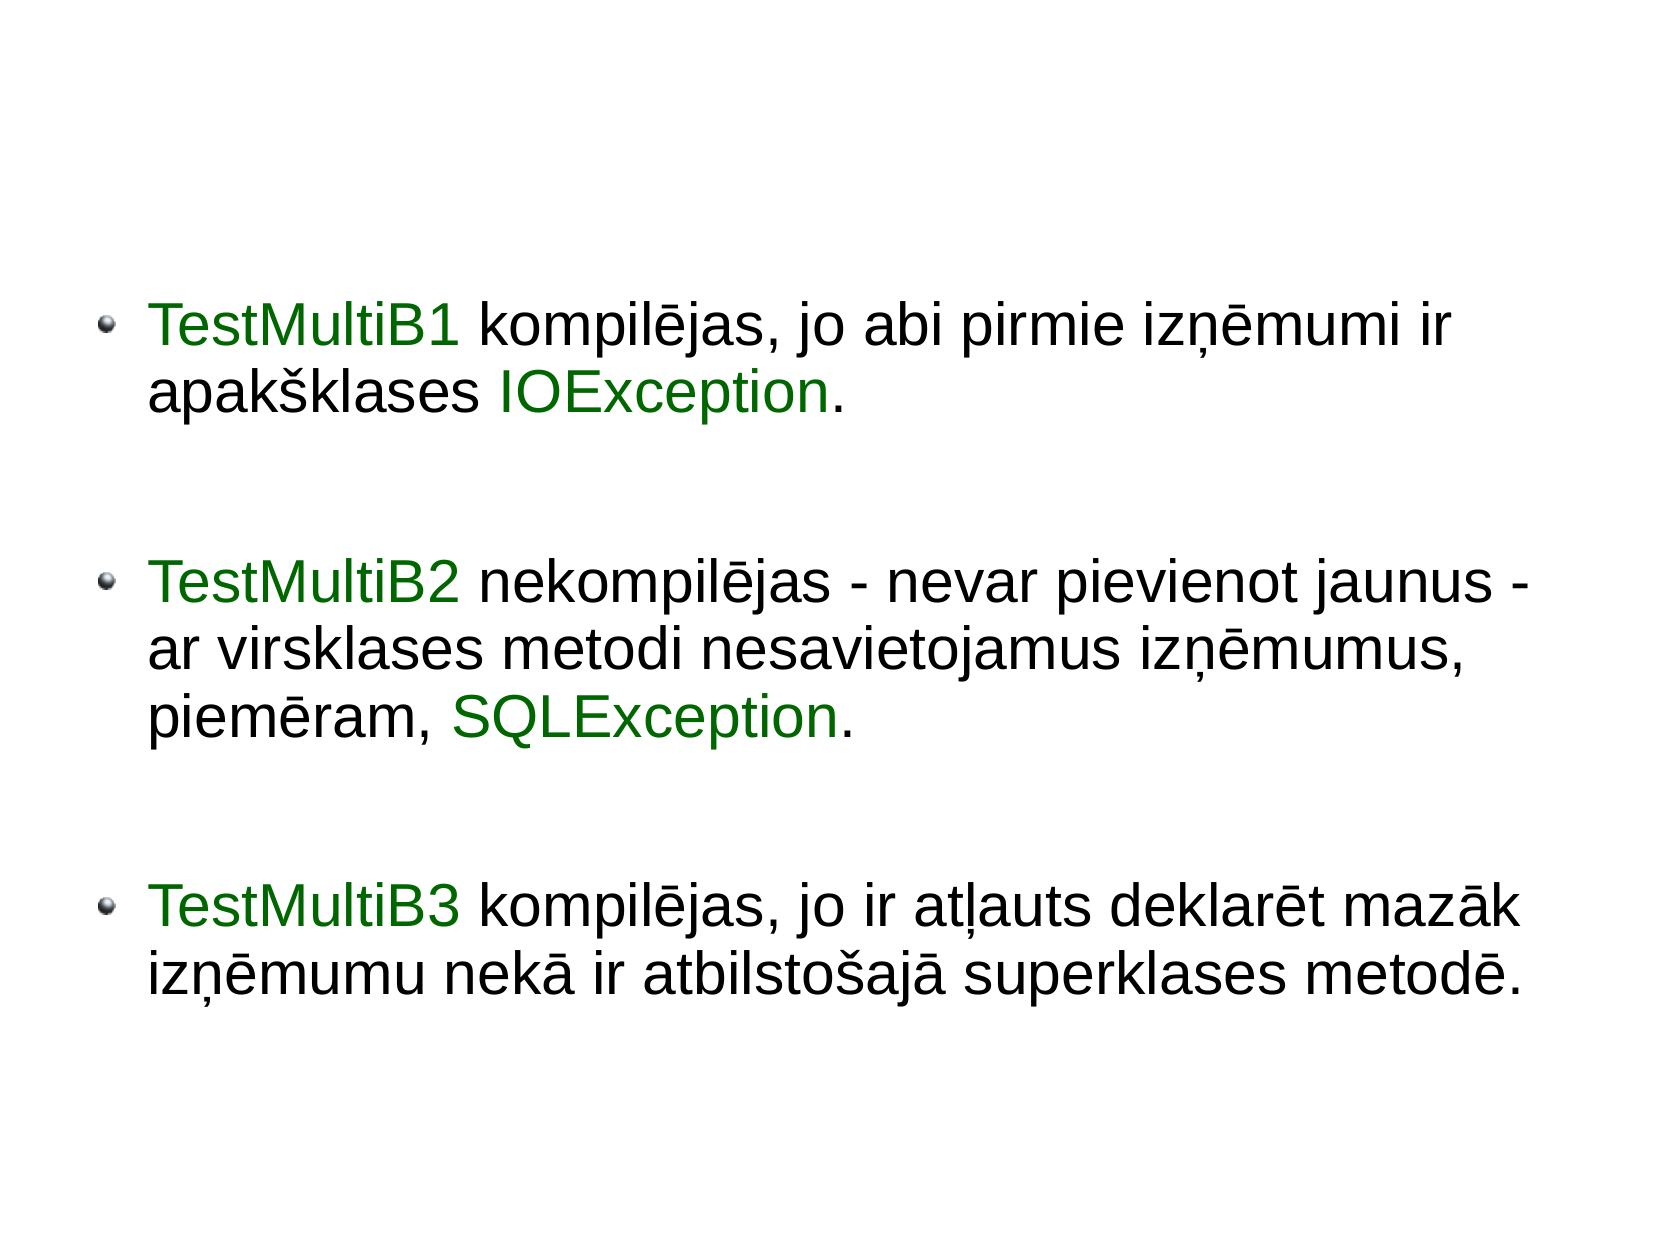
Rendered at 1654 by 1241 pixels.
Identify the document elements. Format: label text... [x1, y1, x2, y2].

list TestMultiB1 kompilējas, jo abi pirmie izņēmumi ir apakšklases IOException. TestMultiB2 nekompilējas - nevar pievienot jaunus - ar virsklases metodi nesavietojamus izņēmumus, piemēram, SQLException. TestMultiB3 kompilējas, jo ir atļauts deklarēt mazāk izņēmumu nekā ir atbilstošajā superklases metodē. [82, 290, 1538, 1010]
